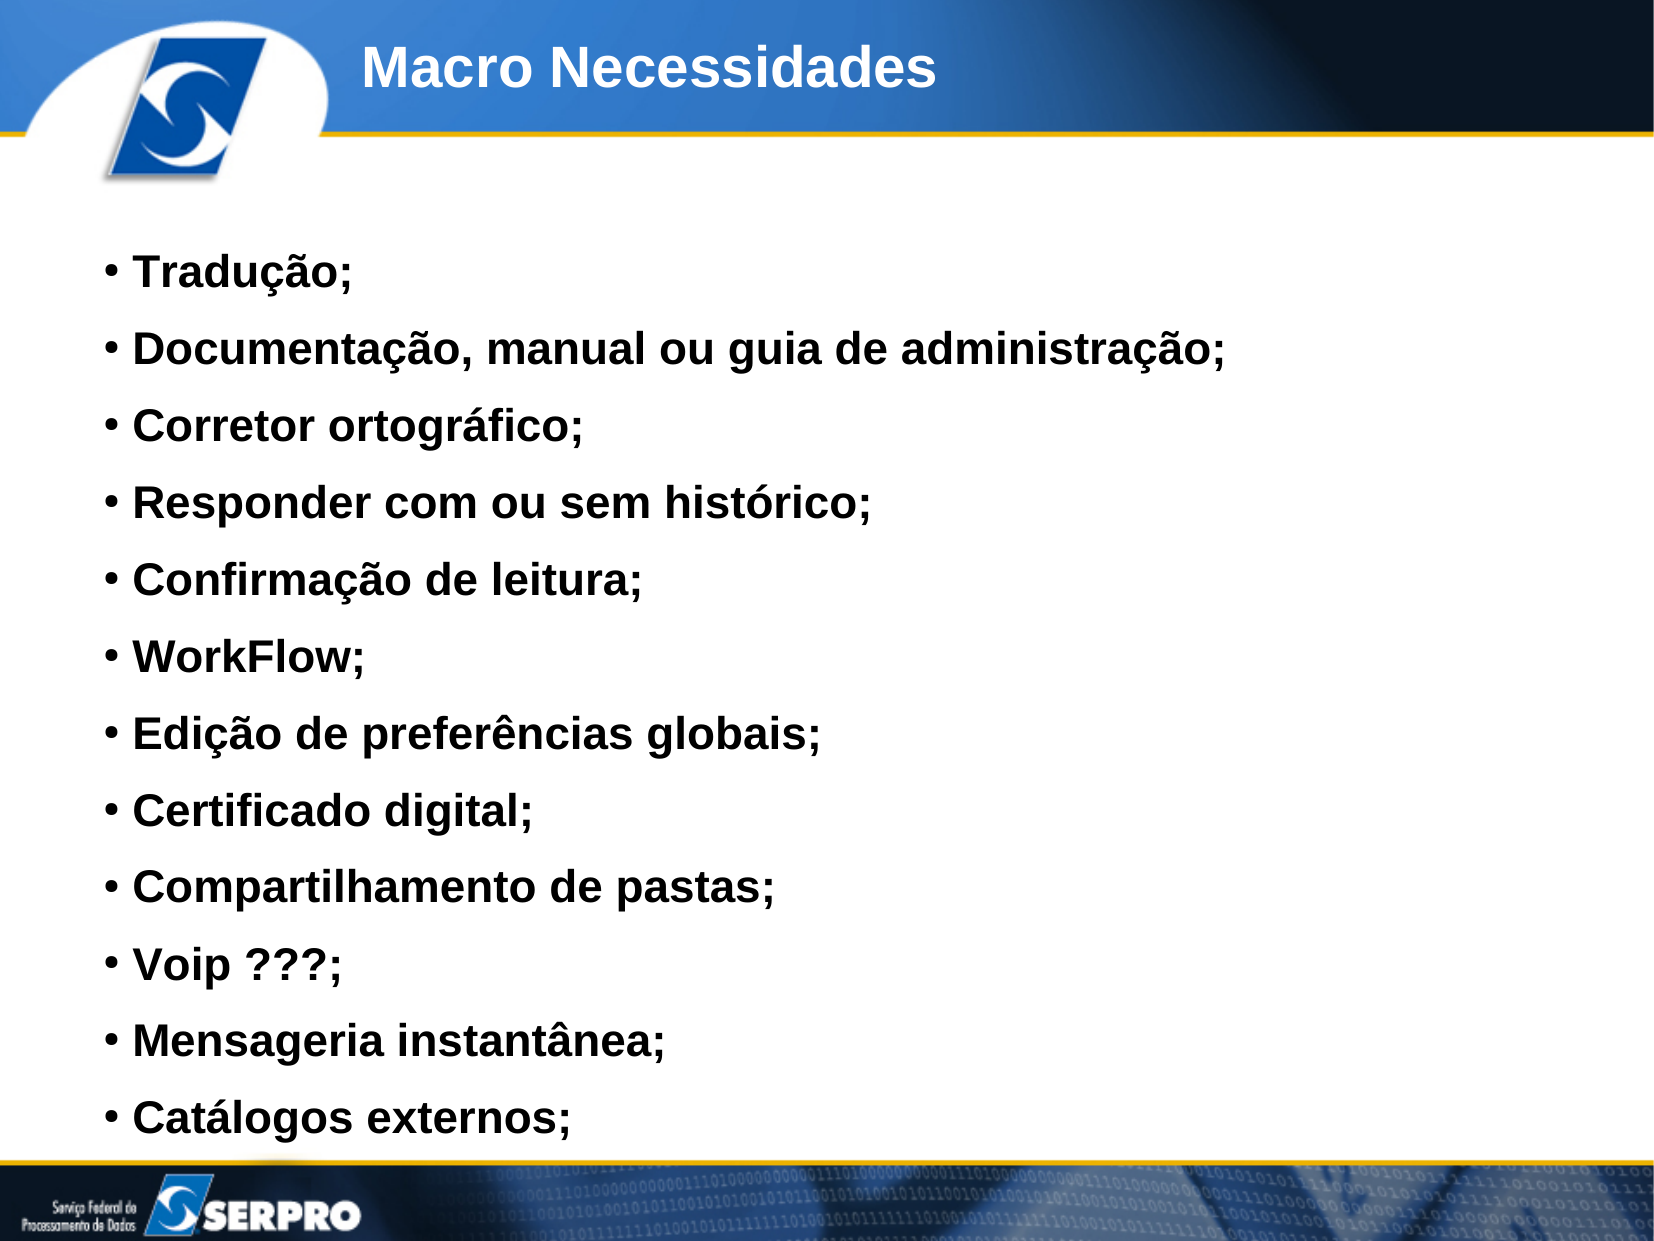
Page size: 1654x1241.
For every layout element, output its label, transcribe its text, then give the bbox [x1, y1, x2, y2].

title Macro Necessidades [361, 32, 1603, 102]
text_box Tradução; Documentação, manual ou guia de administração; Corretor ortográfico; Responder com ou sem histórico; Confirmação de leitura; WorkFlow; Edição de preferências globais; Certificado digital; Compartilhamento de pastas; Voip ???; Mensageria instantânea; Catálogos externos; [88, 213, 1381, 1152]
picture [0, 0, 1654, 1241]
